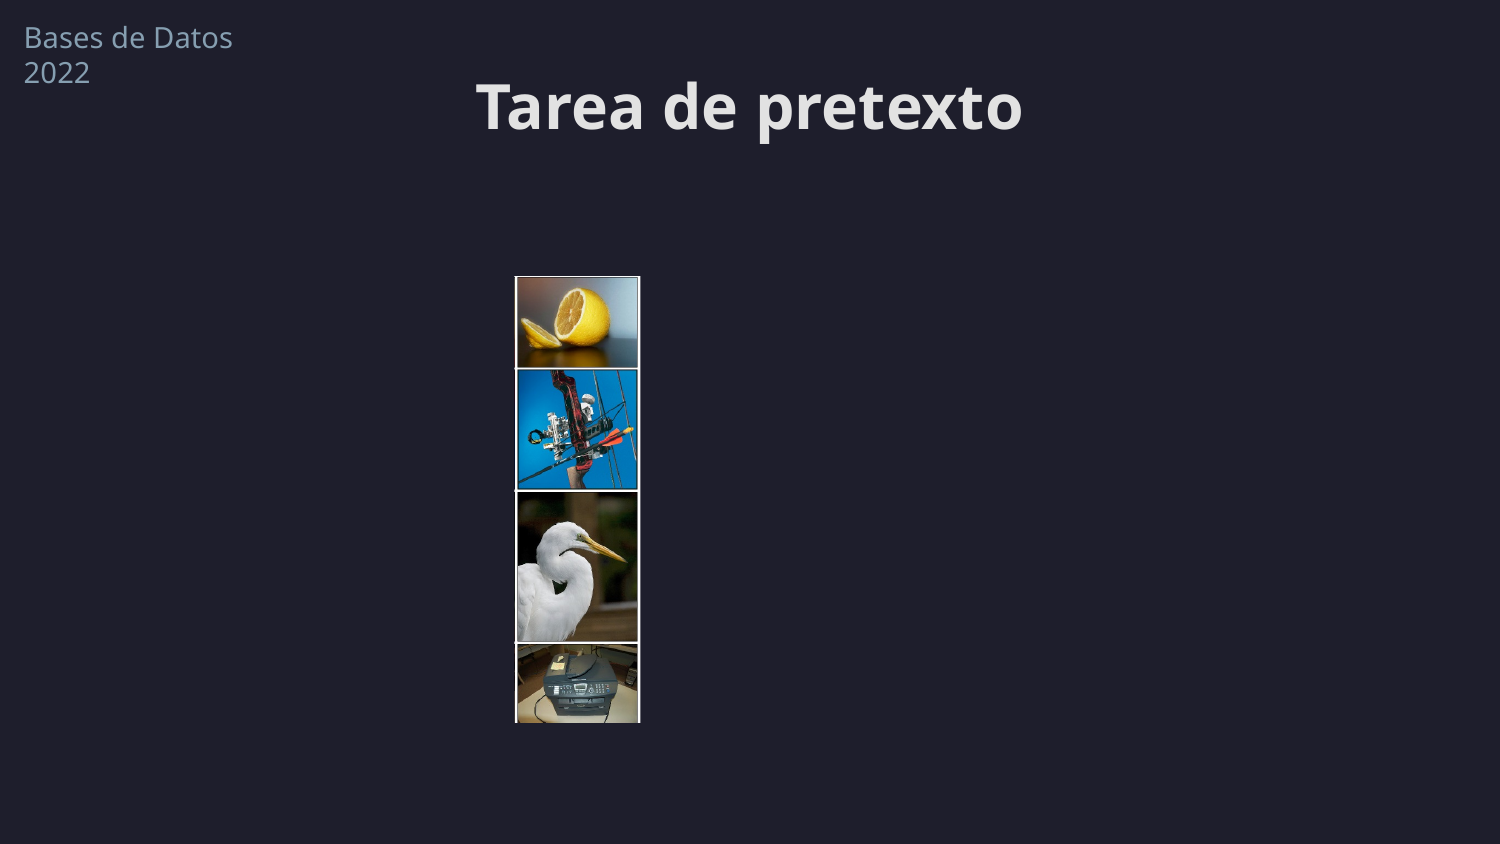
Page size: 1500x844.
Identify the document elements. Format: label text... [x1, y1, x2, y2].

picture [514, 276, 641, 723]
title Tarea de pretexto [75, 33, 1425, 175]
